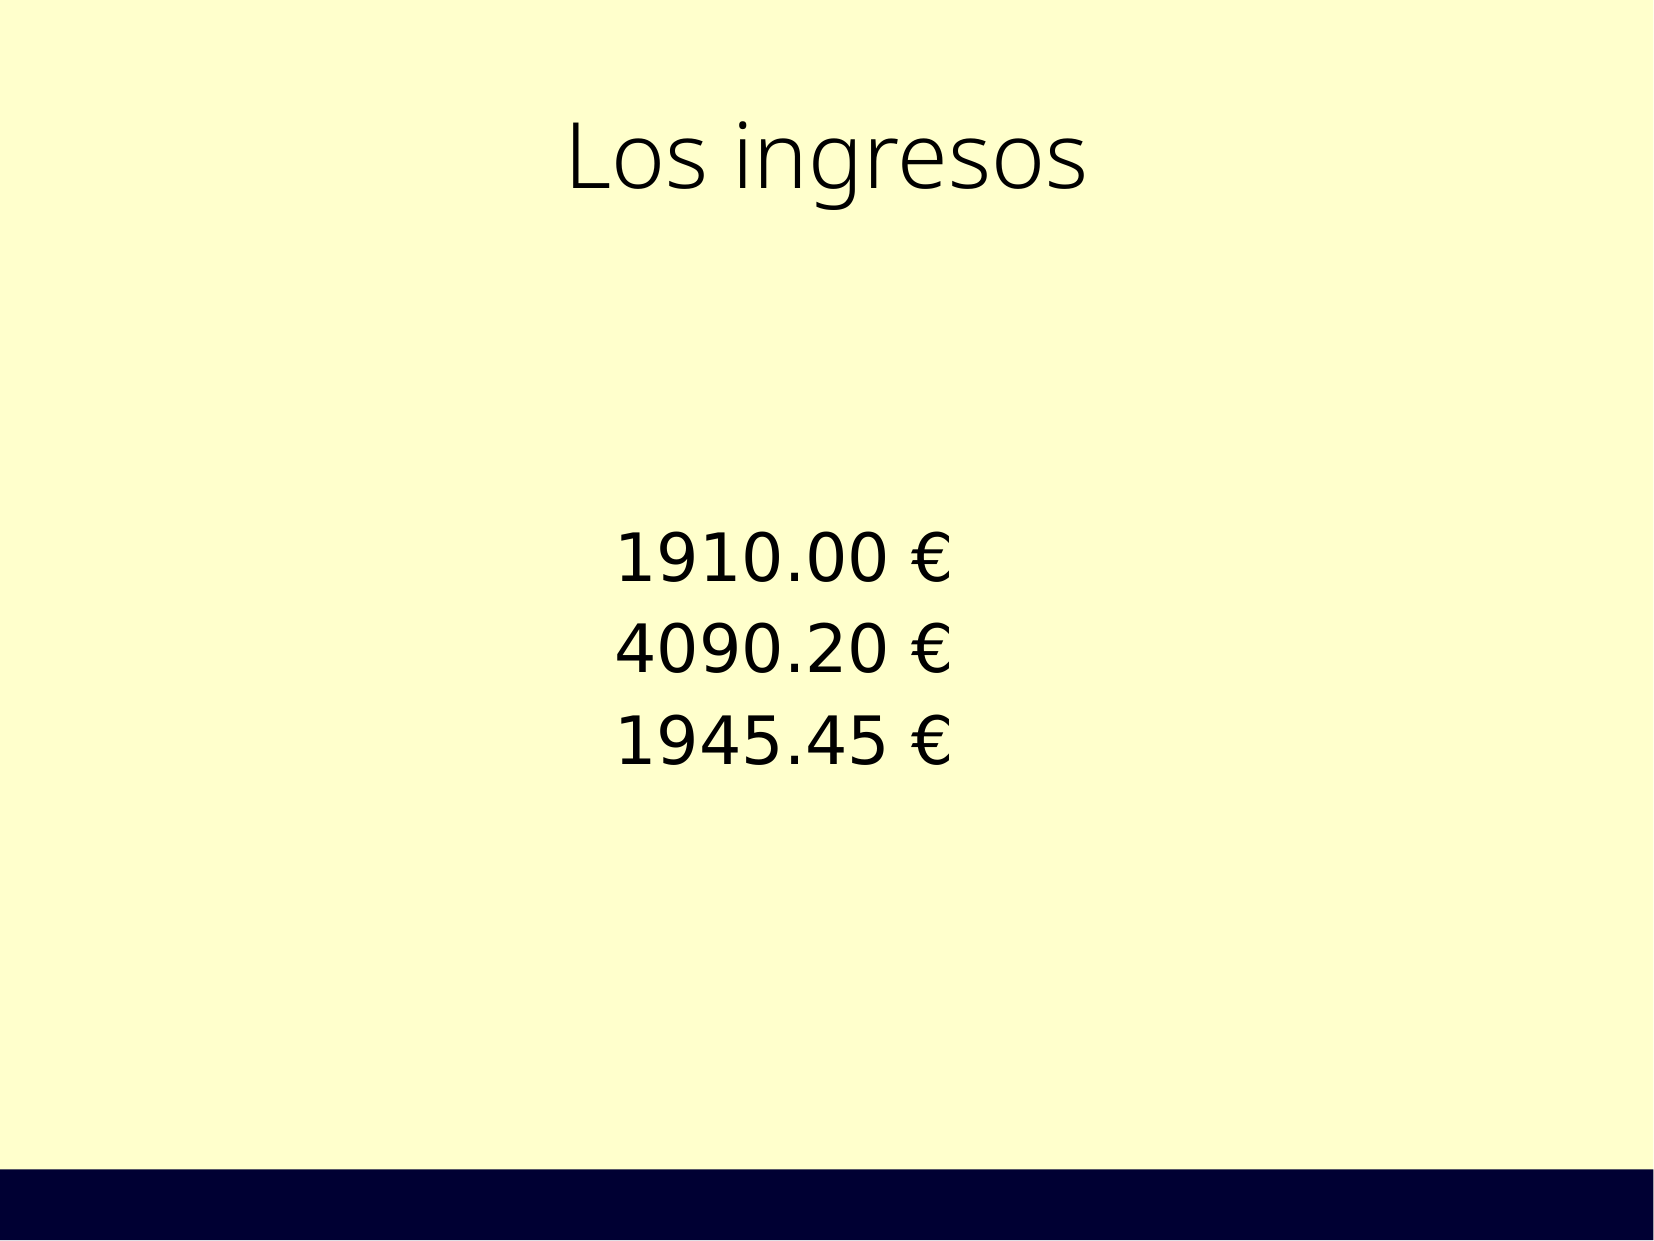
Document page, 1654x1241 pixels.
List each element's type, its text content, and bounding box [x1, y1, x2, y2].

title Los ingresos [82, 49, 1571, 257]
list 1910.00 € 4090.20 € 1945.45 € [543, 290, 1164, 1010]
